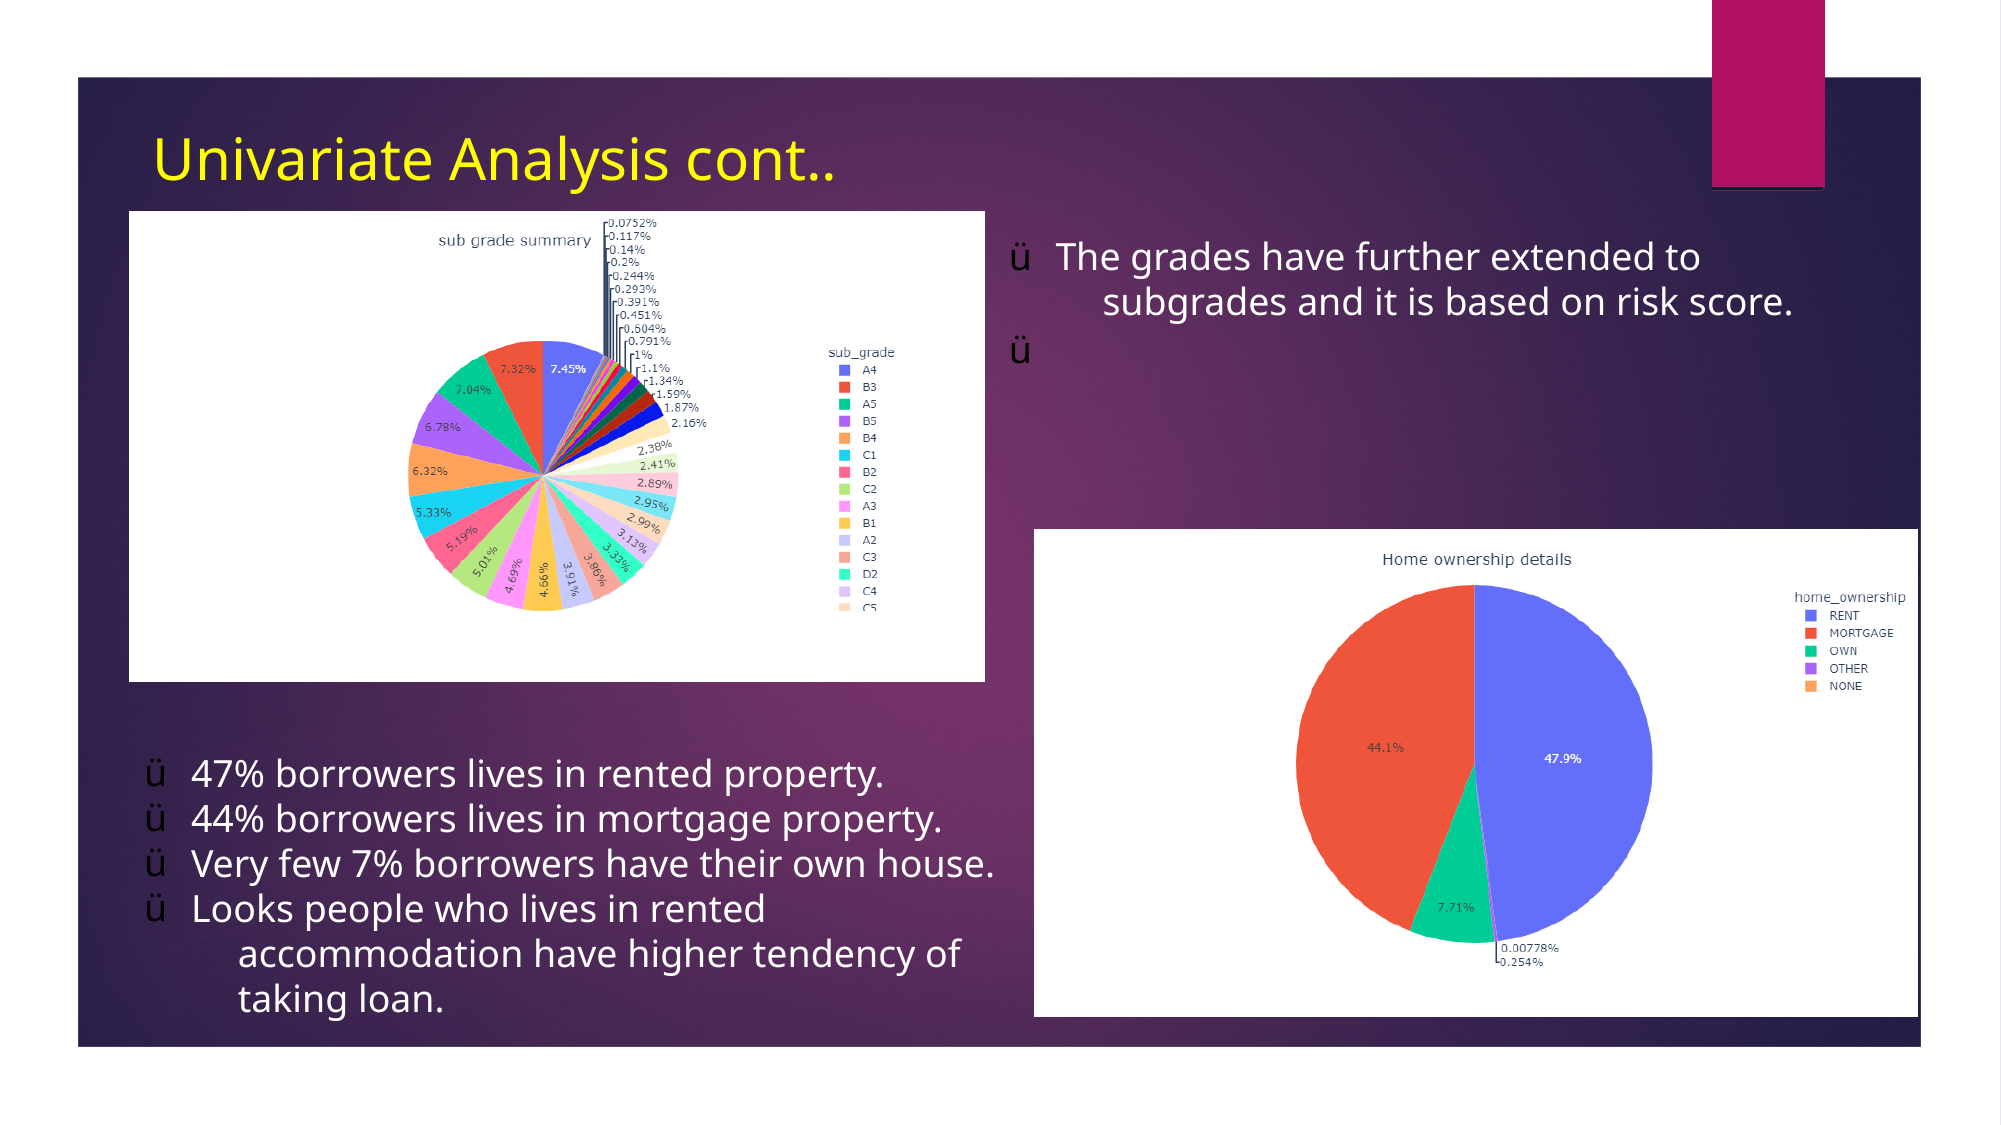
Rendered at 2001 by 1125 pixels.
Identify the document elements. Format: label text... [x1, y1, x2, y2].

text_box 47% borrowers lives in rented property. 44% borrowers lives in mortgage property. Very few 7% borrowers have their own house. Looks people who lives in rented accommodation have higher tendency of taking loan. [129, 742, 1072, 1031]
title Univariate Analysis cont.. [137, 103, 1509, 200]
picture [1034, 529, 1918, 1017]
text_box The grades have further extended to subgrades and it is based on risk score. [993, 225, 1855, 378]
subtitle [92, 287, 1700, 967]
picture [129, 211, 985, 682]
